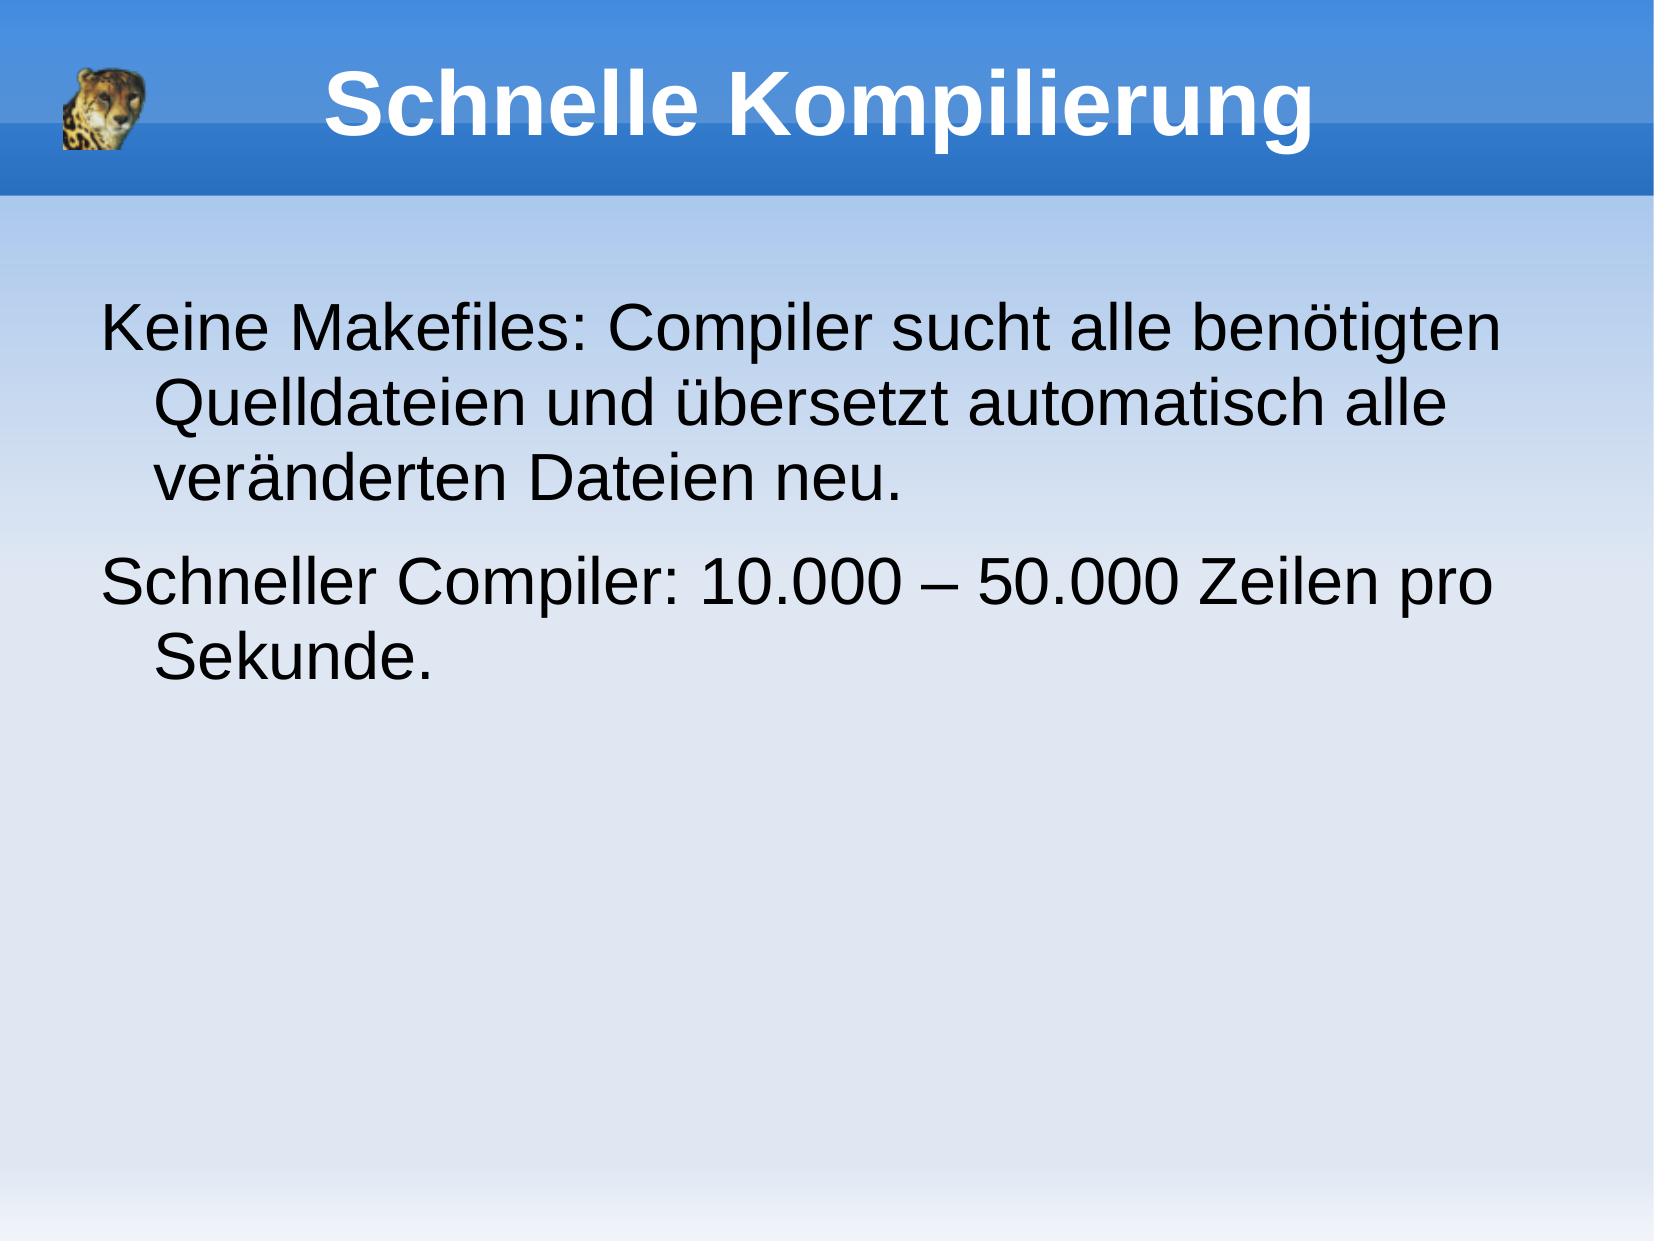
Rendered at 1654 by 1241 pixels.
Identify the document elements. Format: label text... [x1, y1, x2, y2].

list Keine Makefiles: Compiler sucht alle benötigten Quelldateien und übersetzt automatisch alle veränderten Dateien neu. Schneller Compiler: 10.000 – 50.000 Zeilen pro Sekunde. [82, 290, 1571, 1094]
picture [0, 0, 1654, 1241]
title Schnelle Kompilierung [76, 7, 1565, 200]
